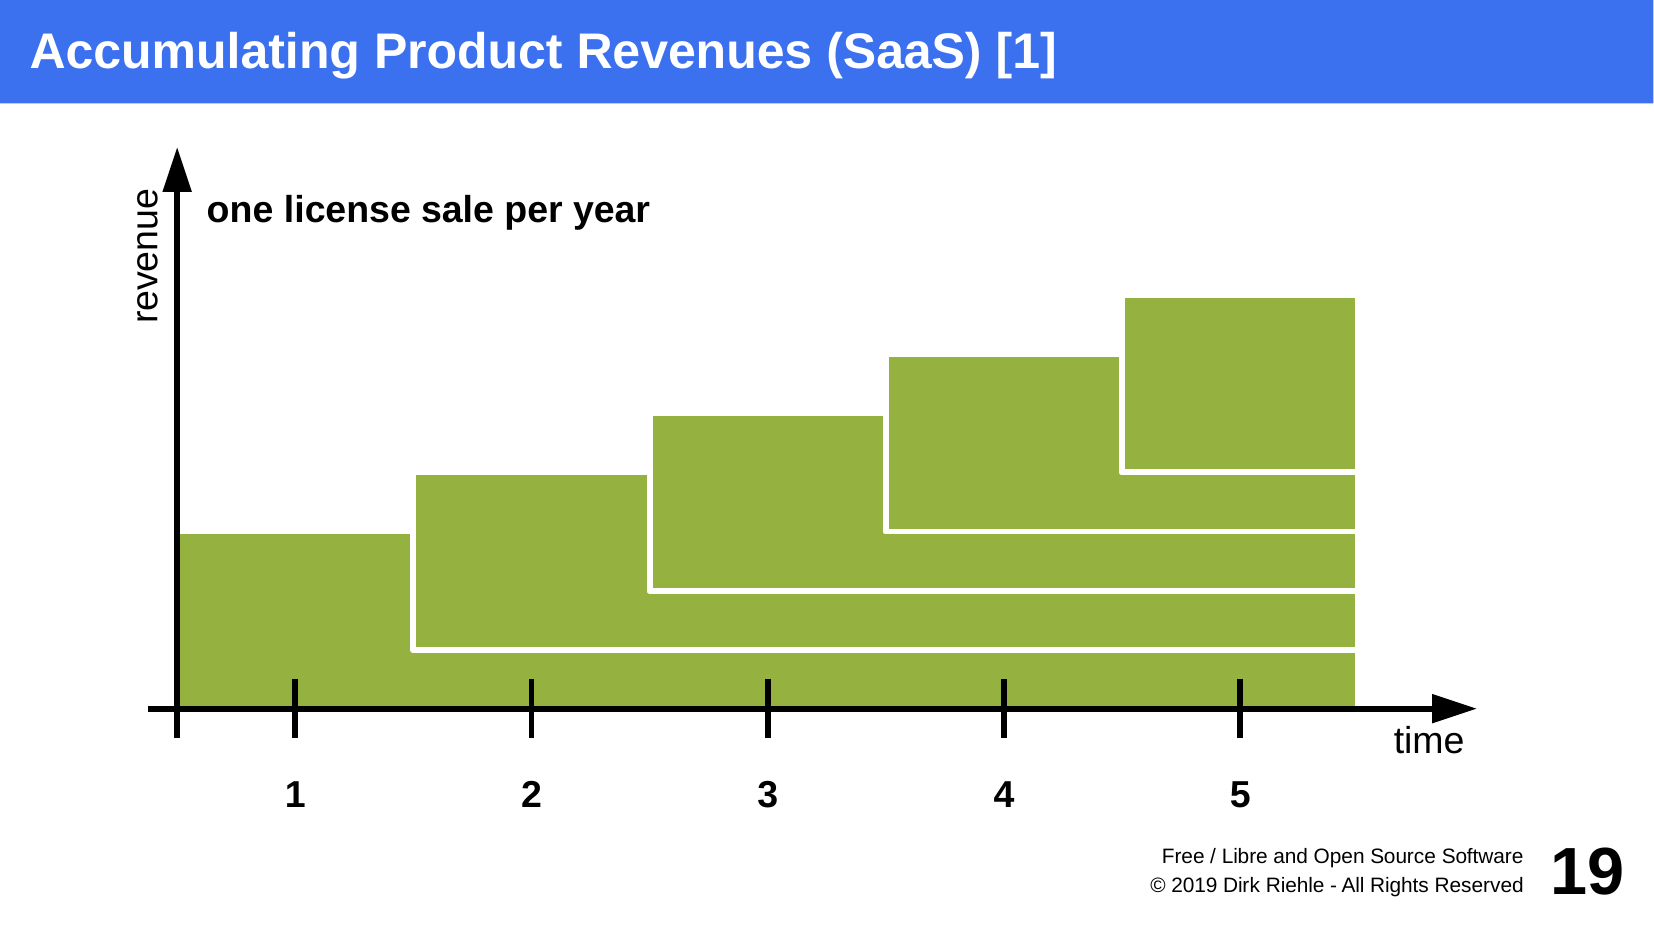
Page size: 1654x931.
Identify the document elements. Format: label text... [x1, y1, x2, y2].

text_box time [1358, 707, 1477, 826]
text_box 2 [472, 708, 591, 827]
text_box one license sale per year [177, 177, 1477, 414]
text_box 4 [944, 708, 1063, 827]
text_box 3 [708, 708, 827, 827]
text_box [180, 295, 1359, 706]
text_box 1 [236, 708, 355, 827]
title Accumulating Product Revenues (SaaS) [1] [0, 0, 1654, 104]
text_box 5 [1181, 708, 1300, 827]
text_box revenue [88, 177, 177, 384]
